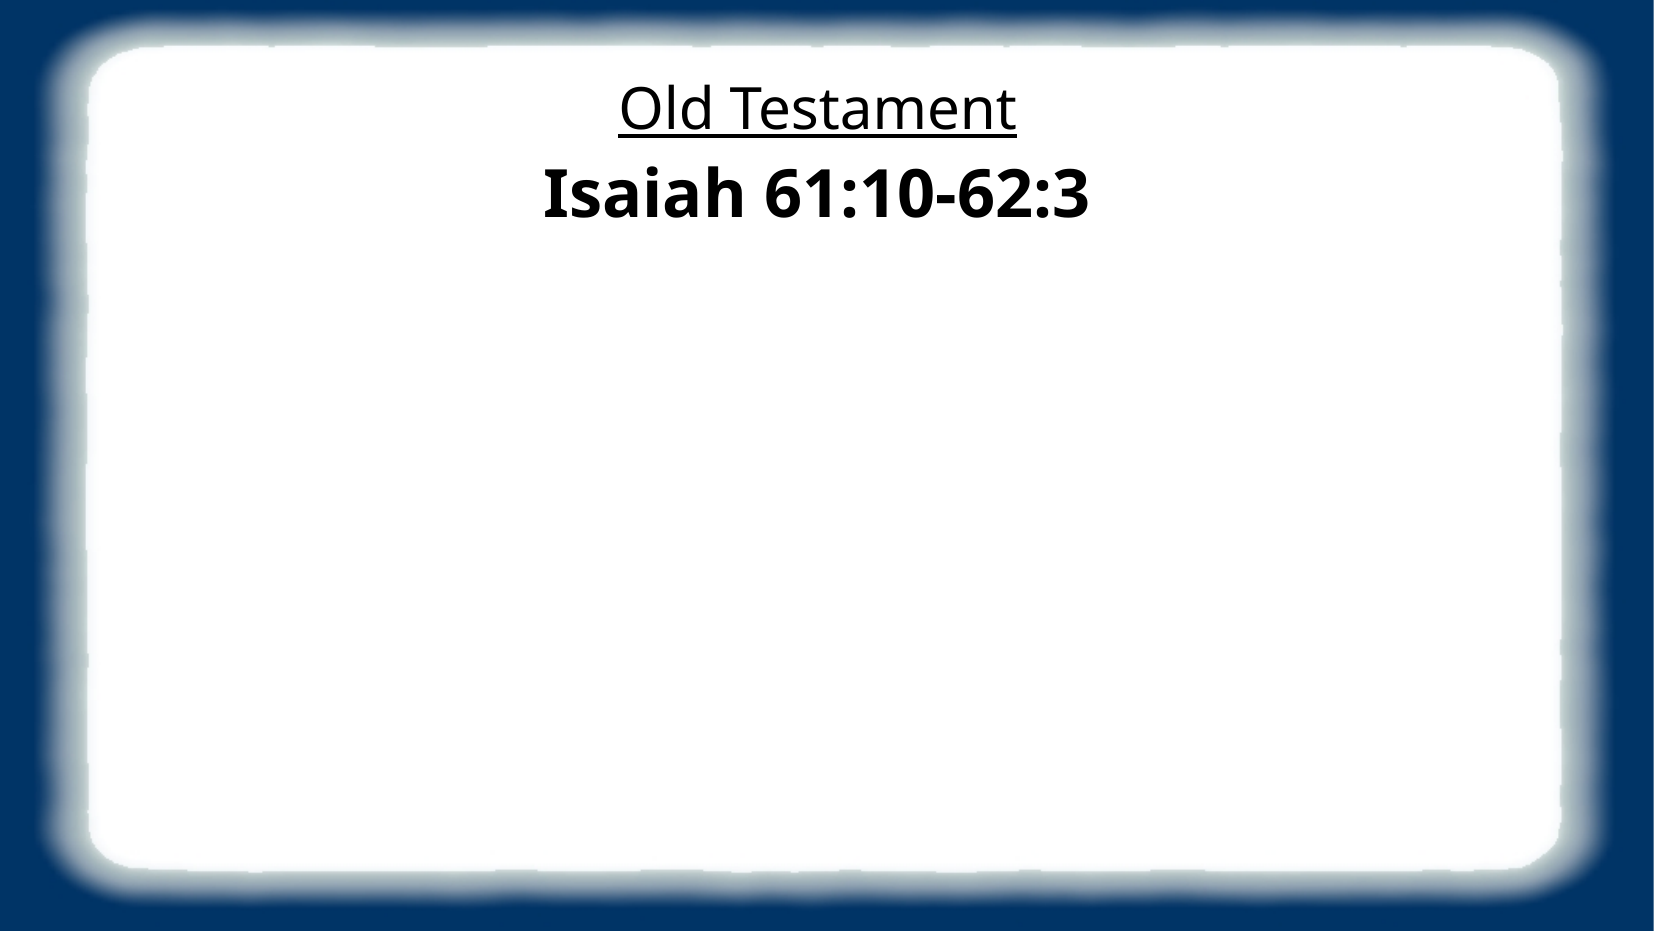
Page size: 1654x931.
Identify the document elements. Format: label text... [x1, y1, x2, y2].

picture [0, 0, 1654, 931]
text_box Old Testament Isaiah 61:10-62:3 [120, 60, 1516, 241]
